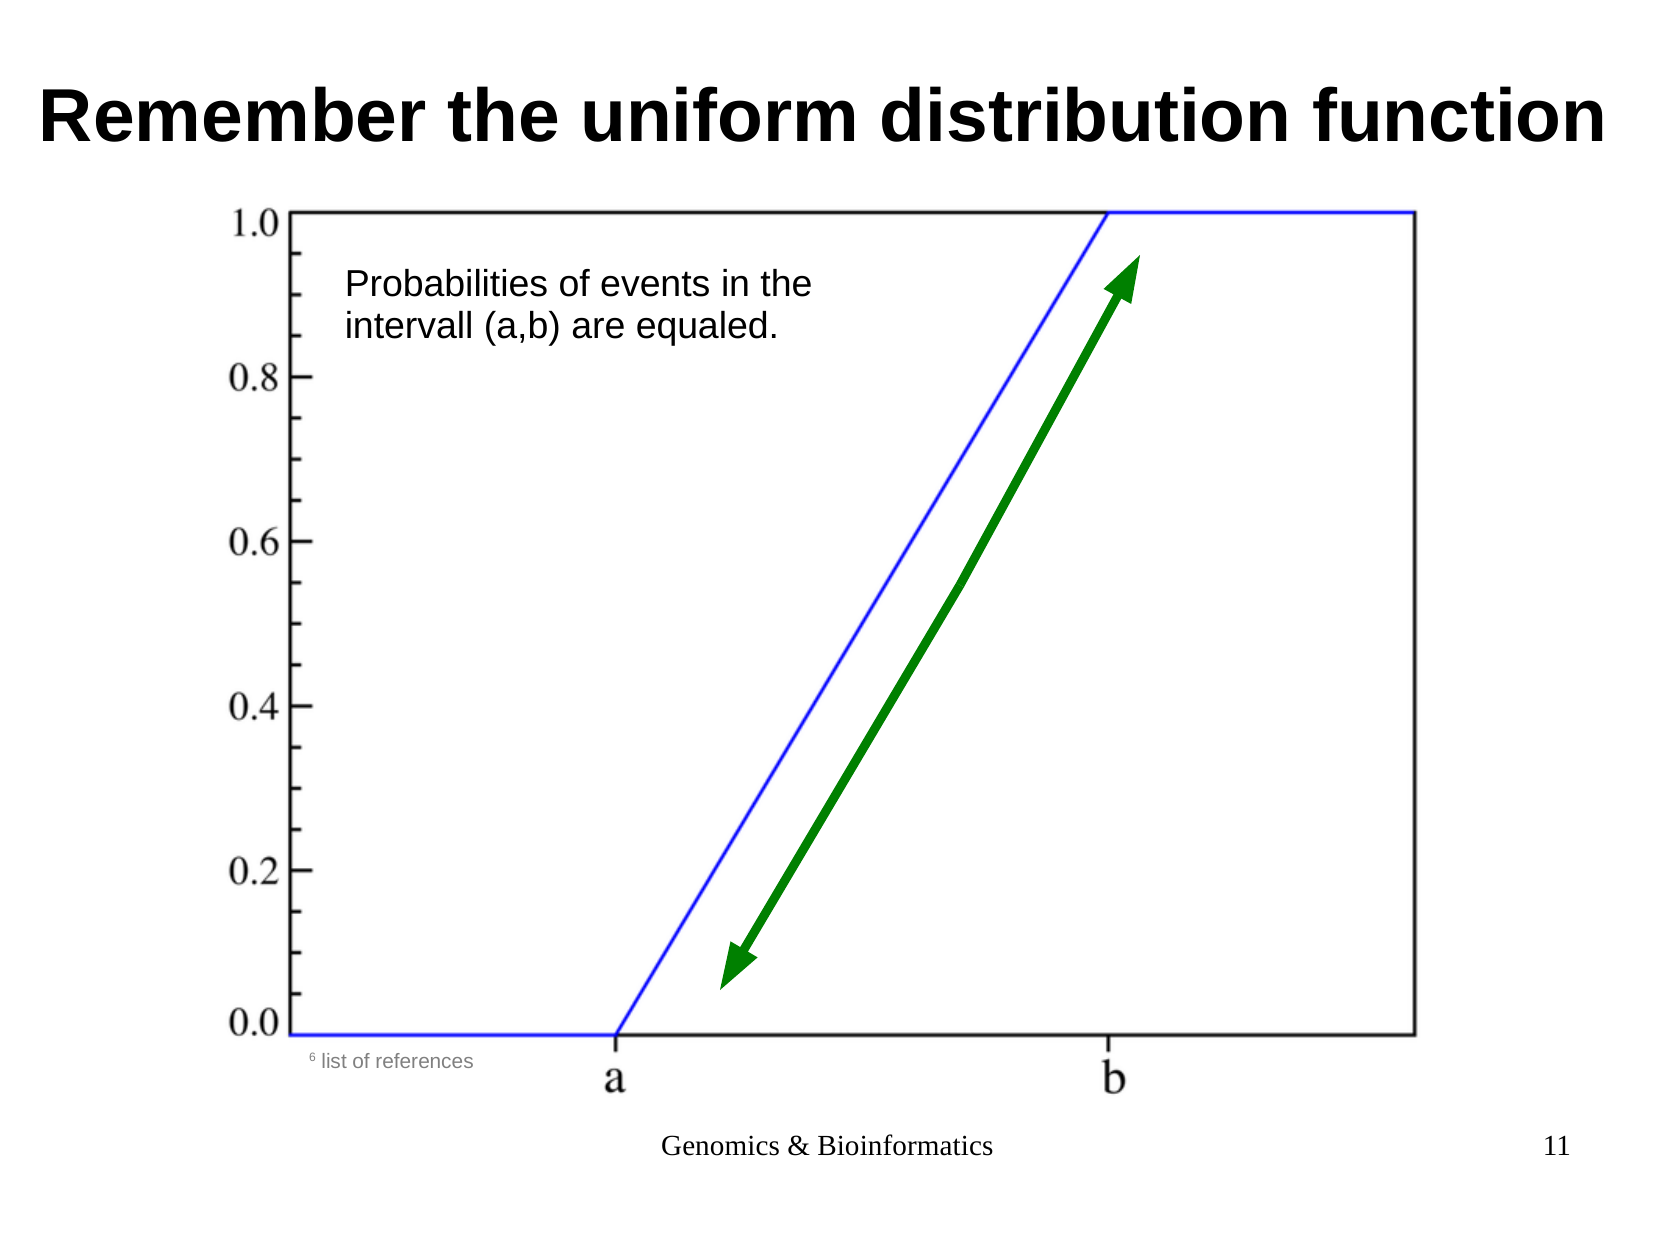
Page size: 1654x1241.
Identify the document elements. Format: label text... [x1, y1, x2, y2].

picture [201, 180, 1452, 1119]
text_box Remember the uniform distribution function [24, 66, 1630, 166]
text_box 6 list of references [294, 1041, 496, 1081]
text_box Probabilities of events in the intervall (a,b) are equaled. [330, 255, 841, 354]
